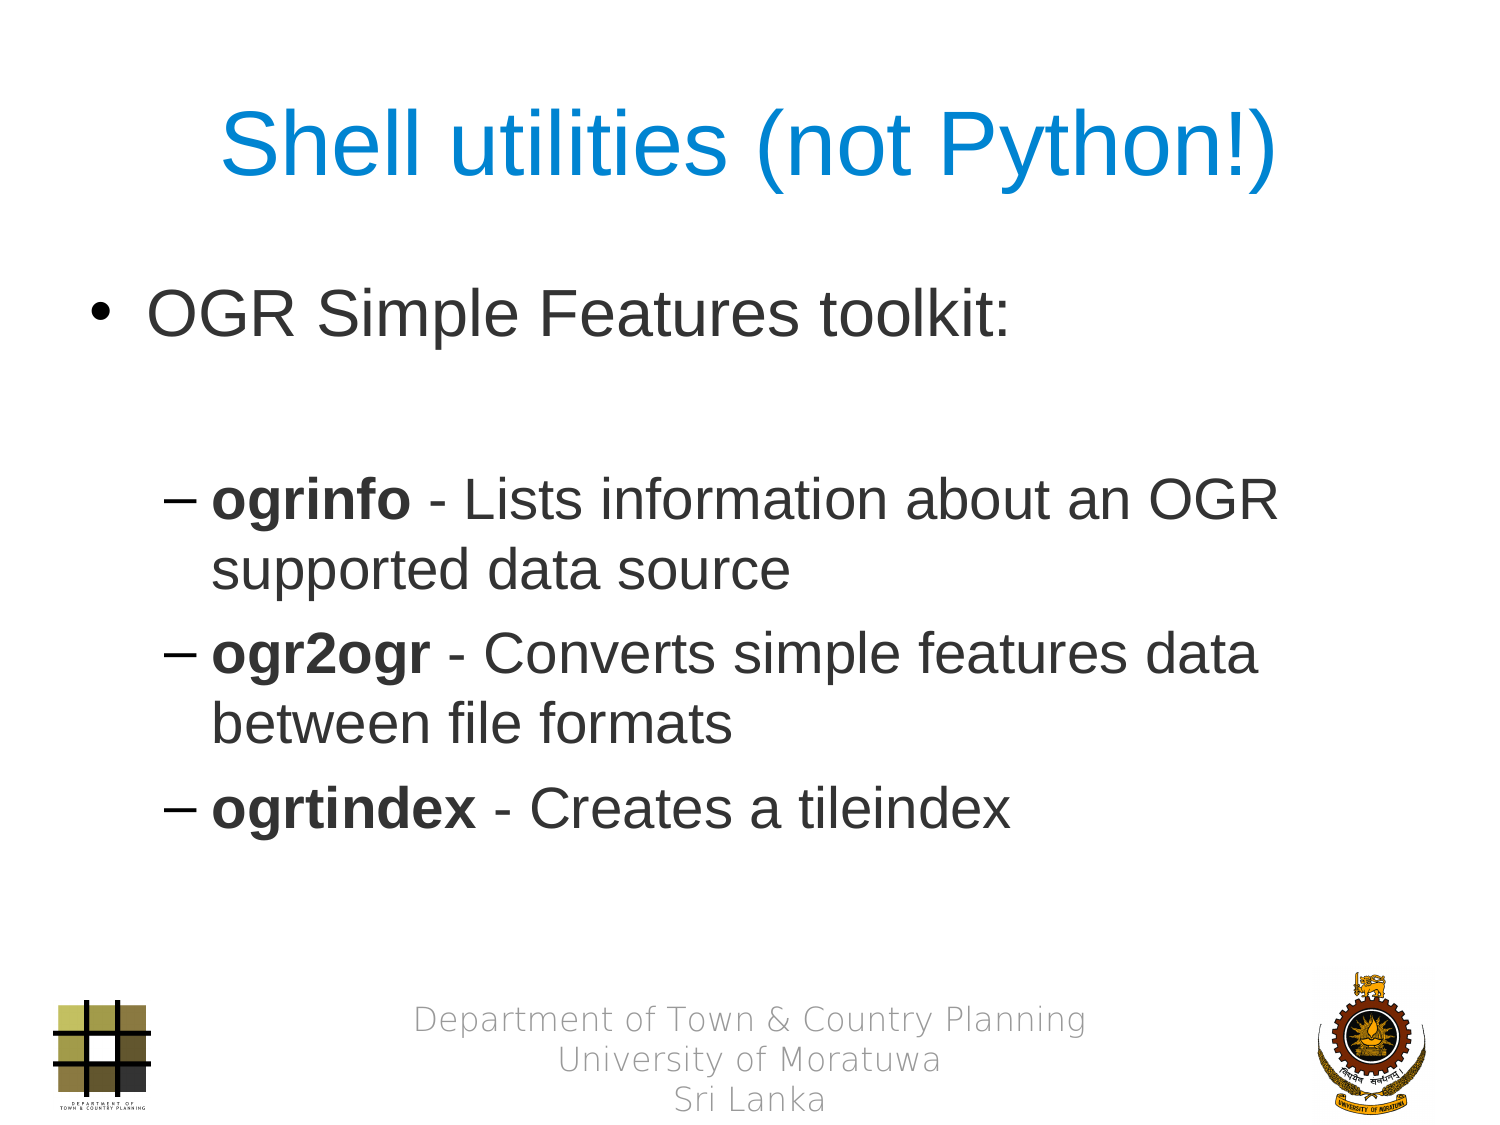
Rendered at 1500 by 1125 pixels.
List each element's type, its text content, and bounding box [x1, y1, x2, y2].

title Shell utilities (not Python!) [75, 45, 1426, 233]
picture [53, 1000, 151, 1110]
list OGR Simple Features toolkit: ogrinfo - Lists information about an OGR supported data source ogr2ogr - Converts simple features data between file formats ogrtindex - Creates a tileindex [75, 262, 1426, 916]
picture [1312, 966, 1435, 1125]
